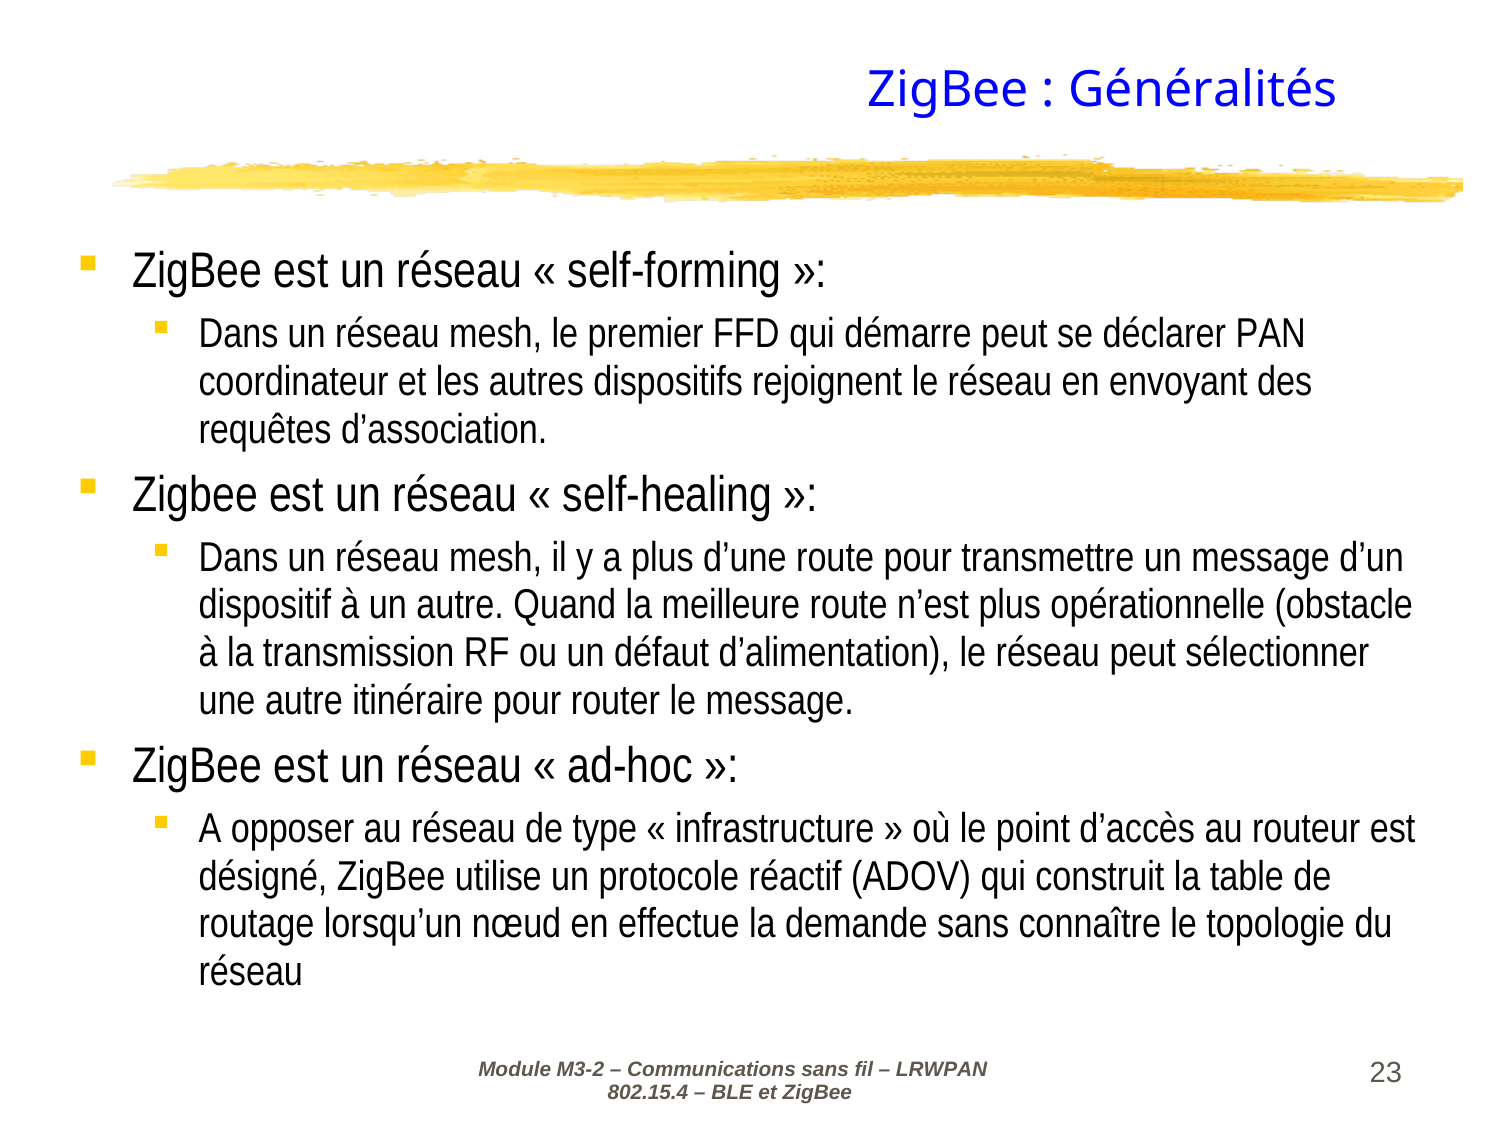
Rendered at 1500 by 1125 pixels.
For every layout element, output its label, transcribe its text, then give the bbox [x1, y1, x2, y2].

list ZigBee est un réseau « self-forming »: Dans un réseau mesh, le premier FFD qui démarre peut se déclarer PAN coordinateur et les autres dispositifs rejoignent le réseau en envoyant des requêtes d’association. Zigbee est un réseau « self-healing »: Dans un réseau mesh, il y a plus d’une route pour transmettre un message d’un dispositif à un autre. Quand la meilleure route n’est plus opérationnelle (obstacle à la transmission RF ou un défaut d’alimentation), le réseau peut sélectionner une autre itinéraire pour router le message. ZigBee est un réseau « ad-hoc »: A opposer au réseau de type « infrastructure » où le point d’accès au routeur est désigné, ZigBee utilise un protocole réactif (ADOV) qui construit la table de routage lorsqu’un nœud en effectue la demande sans connaître le topologie du réseau [76, 240, 1419, 1001]
title ZigBee : Généralités [62, 37, 1338, 138]
picture [112, 149, 1463, 213]
